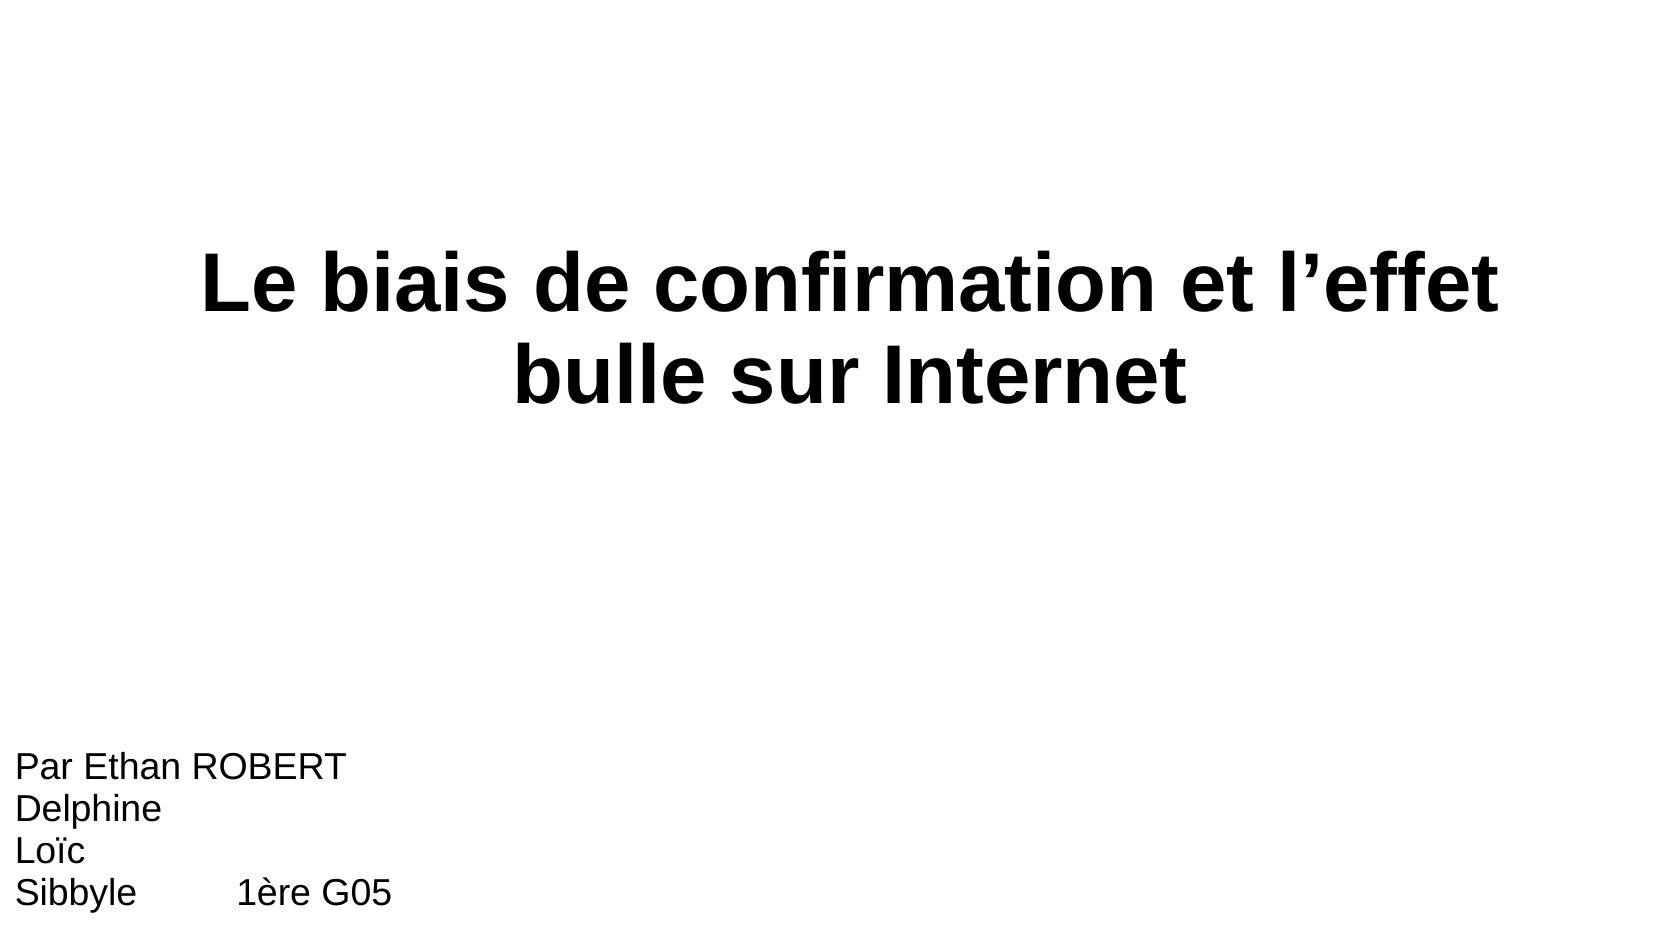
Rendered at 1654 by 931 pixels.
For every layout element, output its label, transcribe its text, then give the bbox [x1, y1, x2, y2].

subtitle Le biais de confirmation et l’effet bulle sur Internet [106, 59, 1595, 599]
text_box Par Ethan ROBERT Delphine Loïc Sibbyle 1ère G05 [0, 738, 591, 921]
